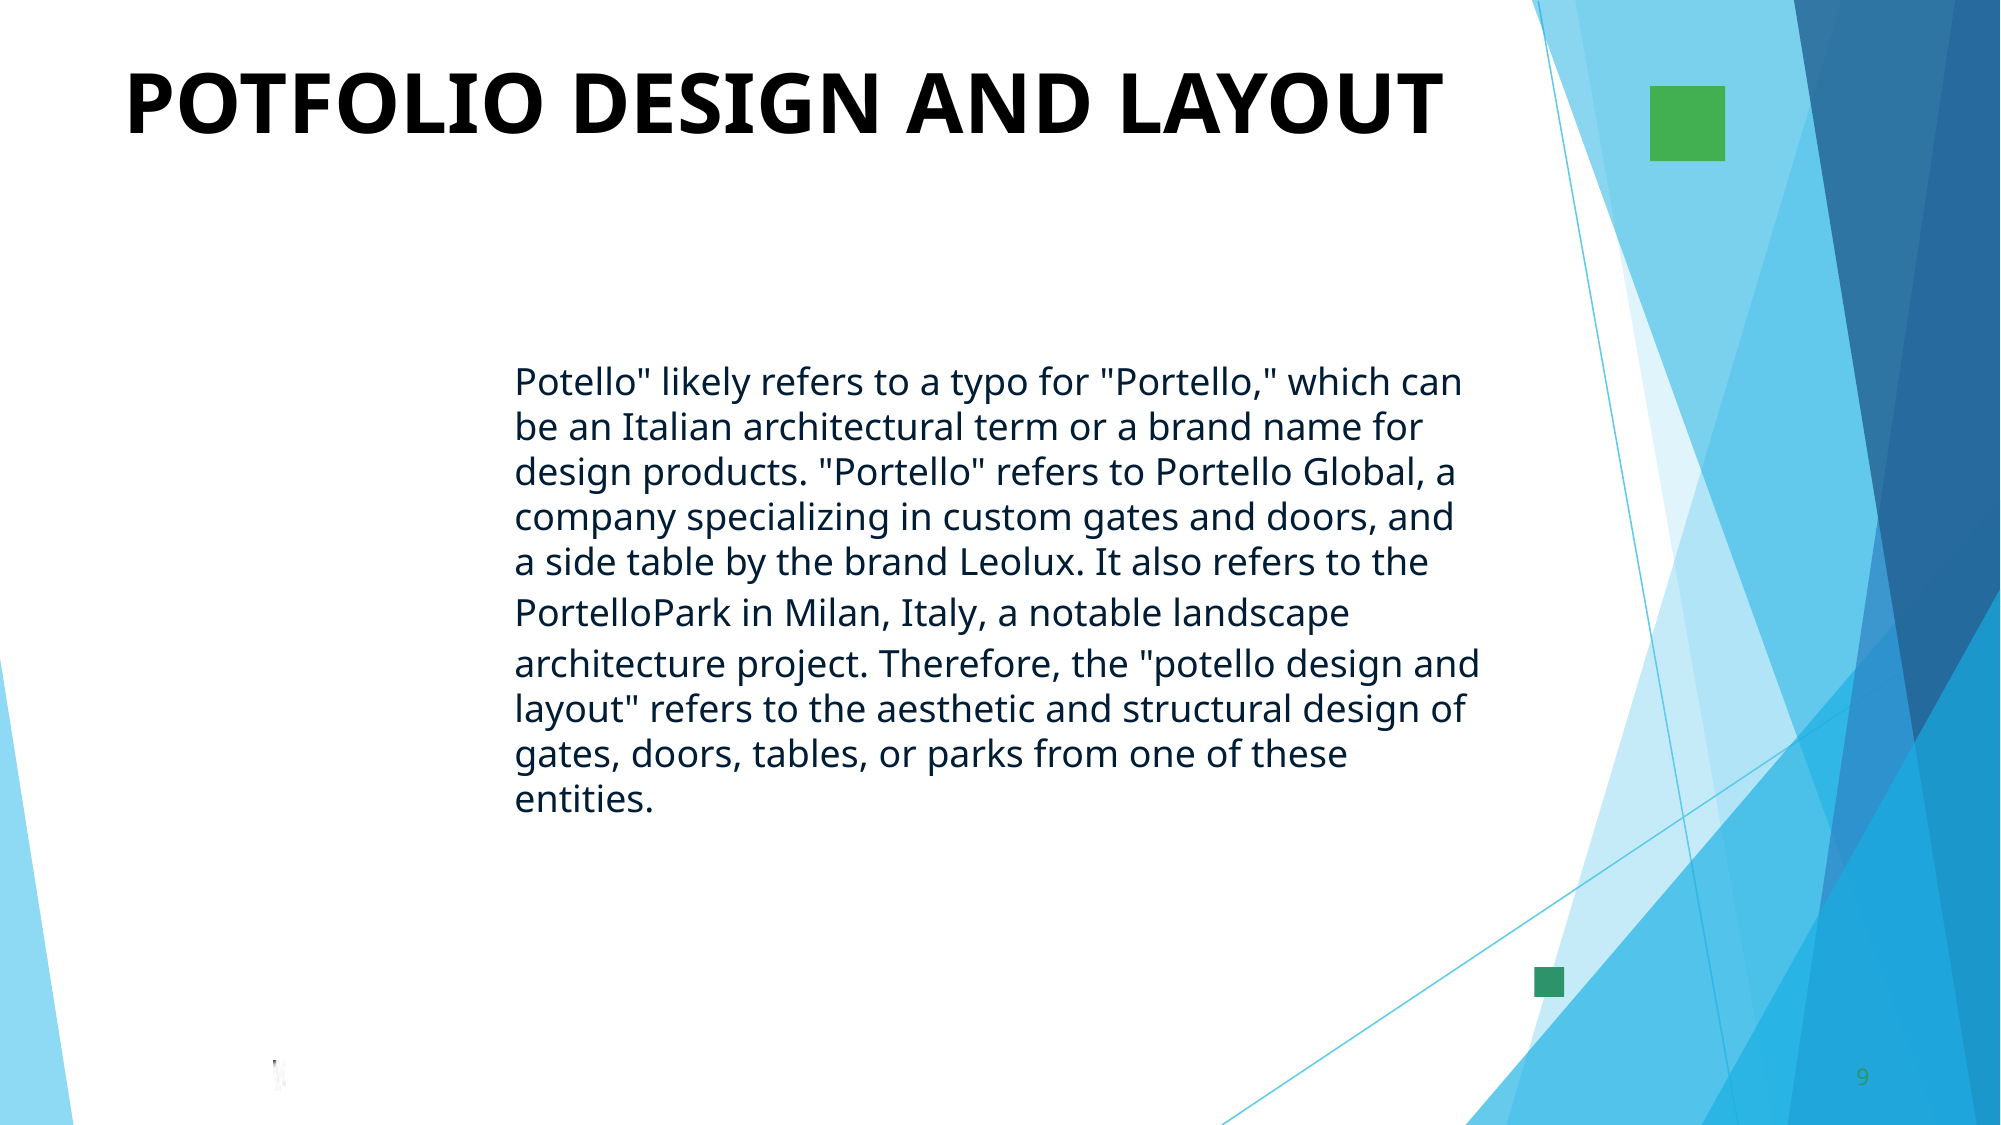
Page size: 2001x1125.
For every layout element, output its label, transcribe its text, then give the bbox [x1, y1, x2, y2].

text_box [1534, 967, 1565, 997]
text_box [1650, 86, 1726, 162]
text_box Potello" likely refers to a typo for "Portello," which can be an Italian architectural term or a brand name for design products. "Portello" refers to Portello Global, a company specializing in custom gates and doors, and a side table by the brand Leolux. It also refers to the Portello Park in Milan, Italy, a notable landscape architecture project. Therefore, the "potello design and layout" refers to the aesthetic and structural design of gates, doors, tables, or parks from one of these entities. [499, 350, 1501, 775]
text_box POTFOLIO DESIGN AND LAYOUT [121, 48, 1564, 150]
picture [273, 1060, 286, 1091]
text_box 9 [1850, 1062, 1887, 1094]
